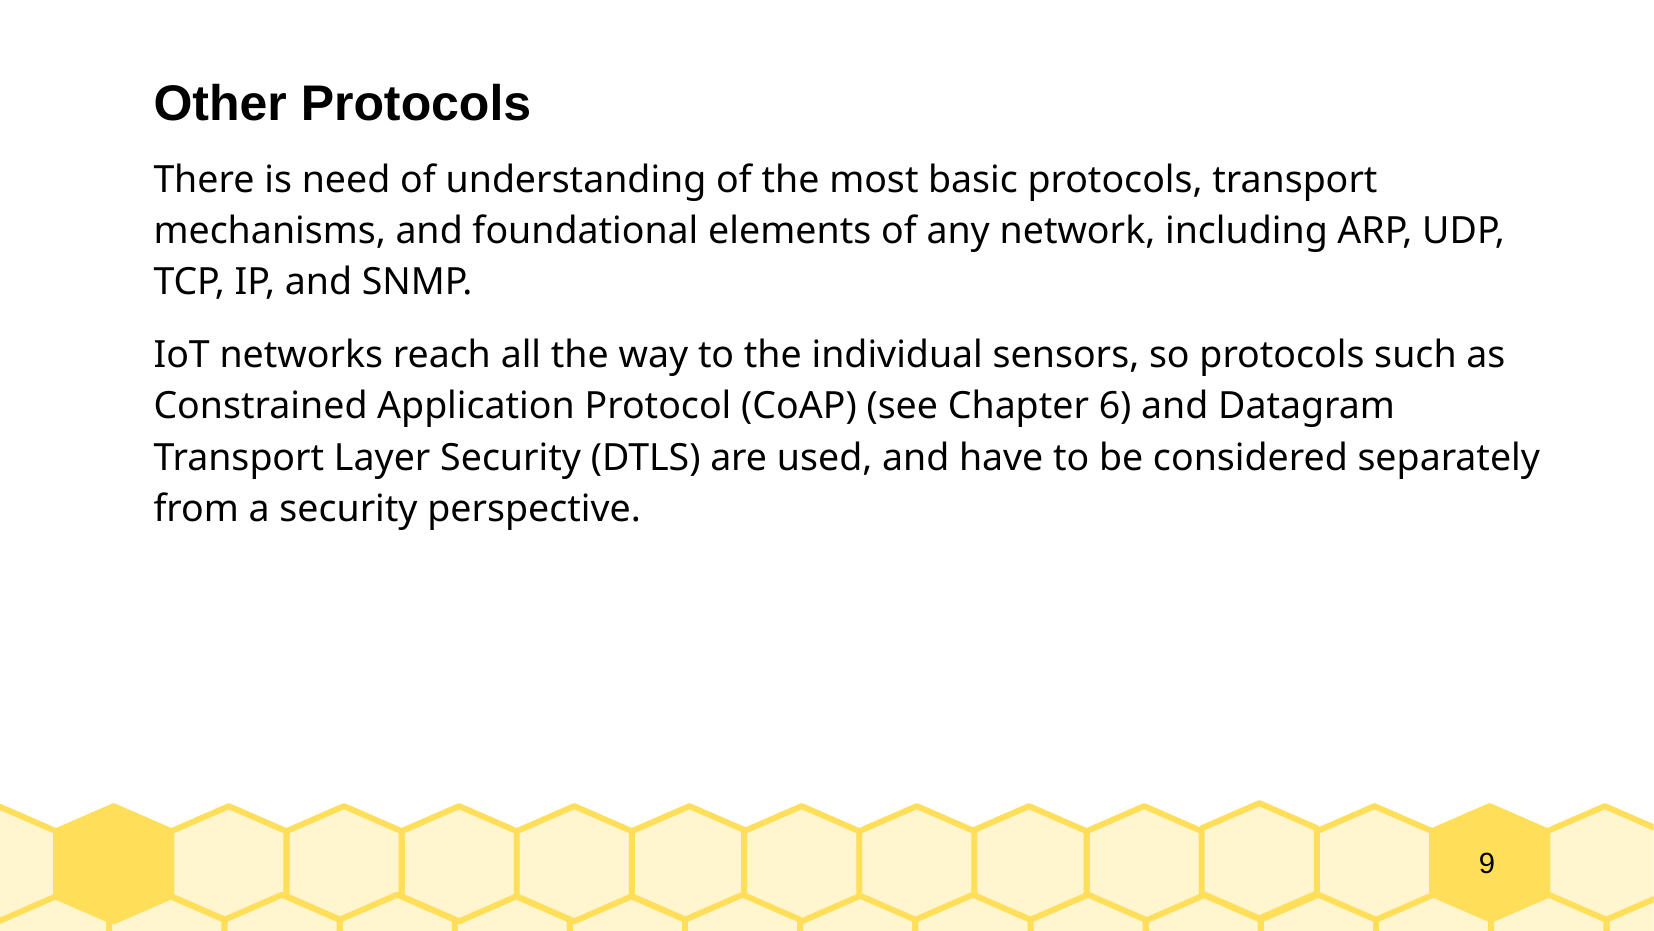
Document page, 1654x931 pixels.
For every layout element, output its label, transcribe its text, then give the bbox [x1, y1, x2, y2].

list Other Protocols There is need of understanding of the most basic protocols, transport mechanisms, and foundational elements of any network, including ARP, UDP, TCP, IP, and SNMP. IoT networks reach all the way to the individual sensors, so protocols such as Constrained Application Protocol (CoAP) (see Chapter 6) and Datagram Transport Layer Security (DTLS) are used, and have to be considered separately from a security perspective. [82, 75, 1571, 826]
